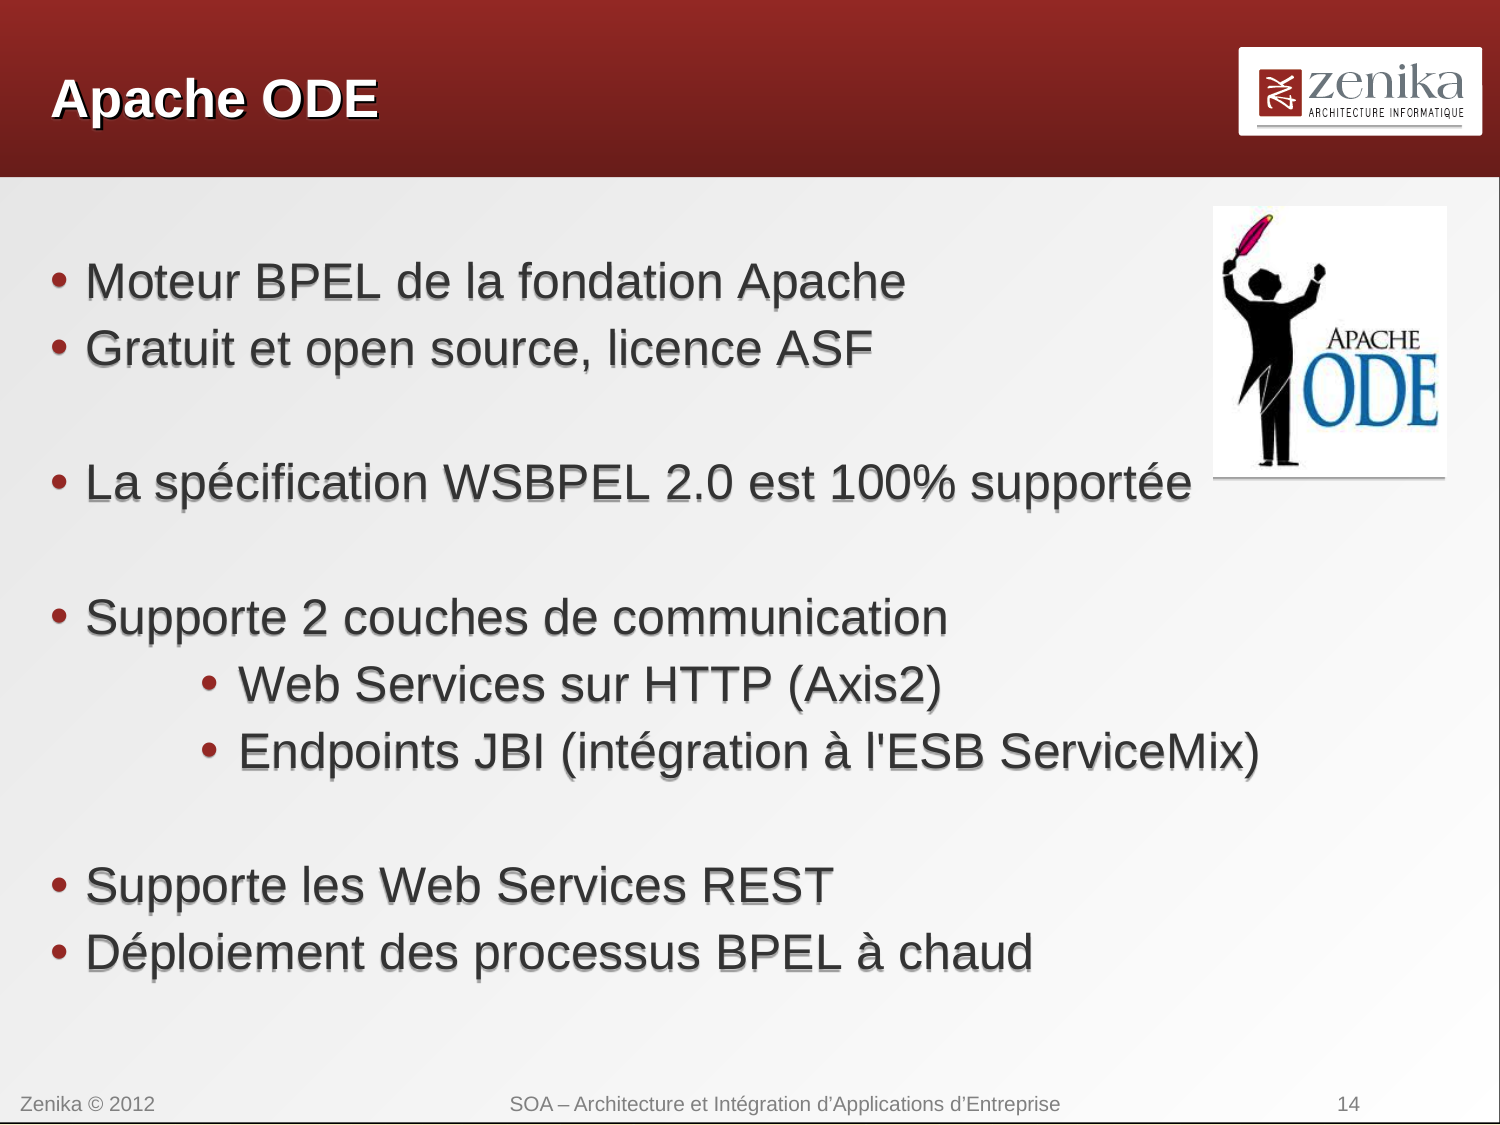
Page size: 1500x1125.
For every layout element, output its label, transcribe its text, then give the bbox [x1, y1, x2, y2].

subtitle Moteur BPEL de la fondation Apache Gratuit et open source, licence ASF La spécification WSBPEL 2.0 est 100% supportée Supporte 2 couches de communication Web Services sur HTTP (Axis2) Endpoints JBI (intégration à l'ESB ServiceMix) Supporte les Web Services REST Déploiement des processus BPEL à chaud [50, 249, 1435, 1064]
title Apache ODE [50, 22, 1206, 172]
picture [1213, 206, 1447, 477]
